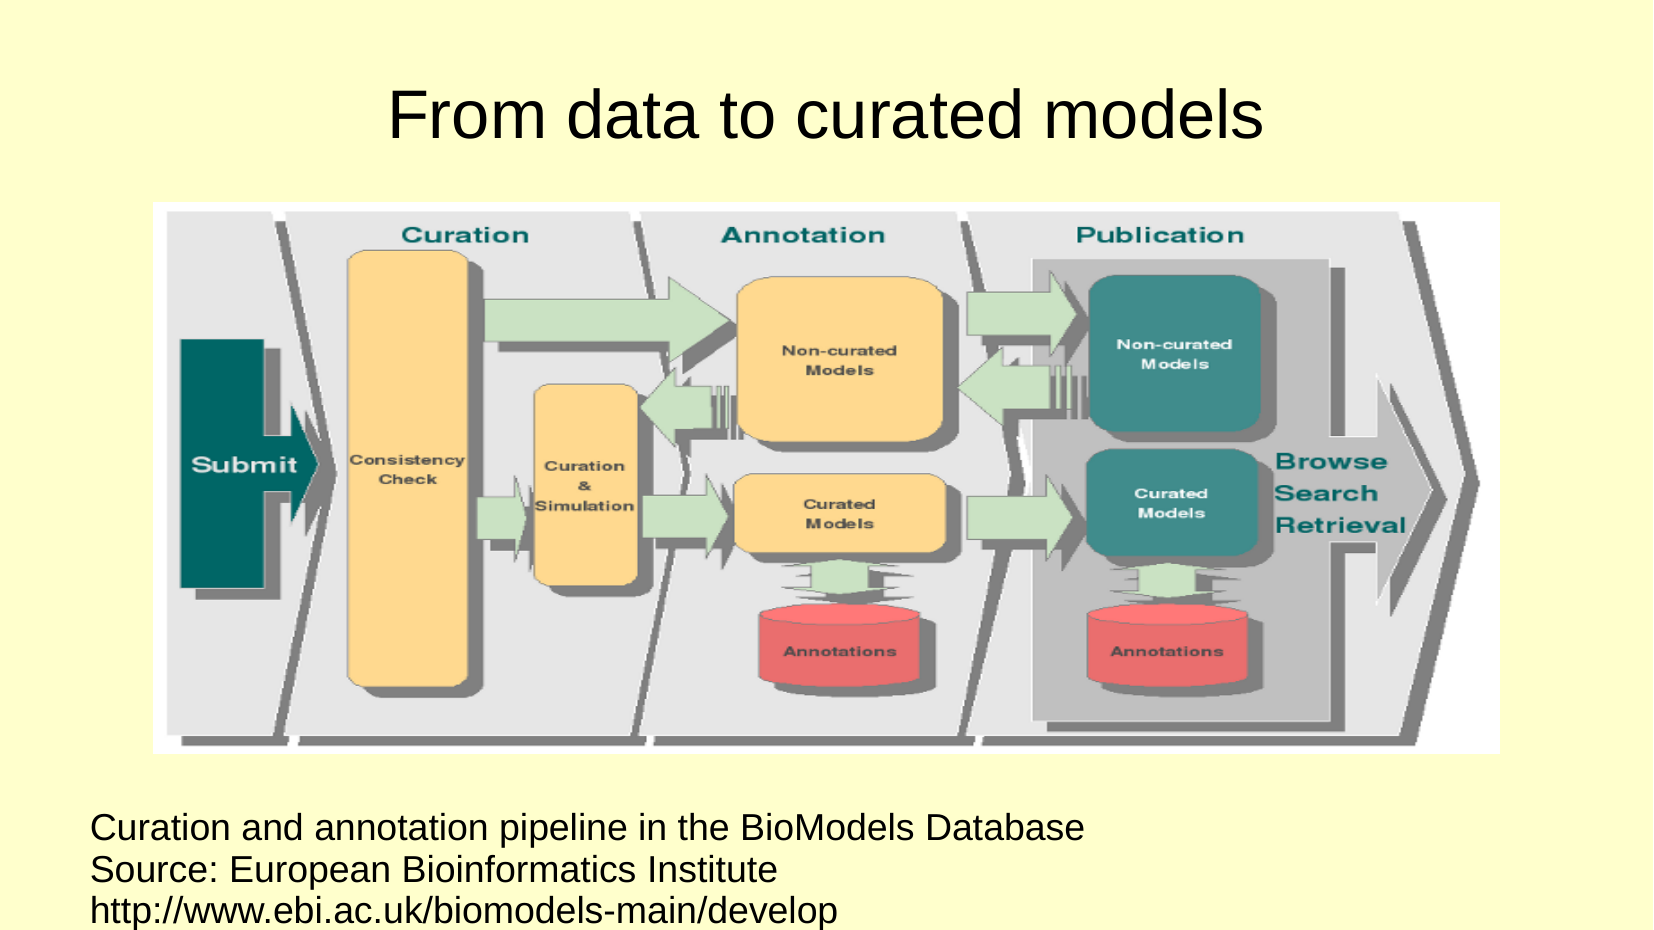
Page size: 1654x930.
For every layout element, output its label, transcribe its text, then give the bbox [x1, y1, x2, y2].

text_box Curation and annotation pipeline in the BioModels Database Source: European Bioinformatics Institute http://www.ebi.ac.uk/biomodels-main/develop [74, 798, 1545, 930]
picture [153, 202, 1500, 754]
title From data to curated models [82, 36, 1571, 193]
